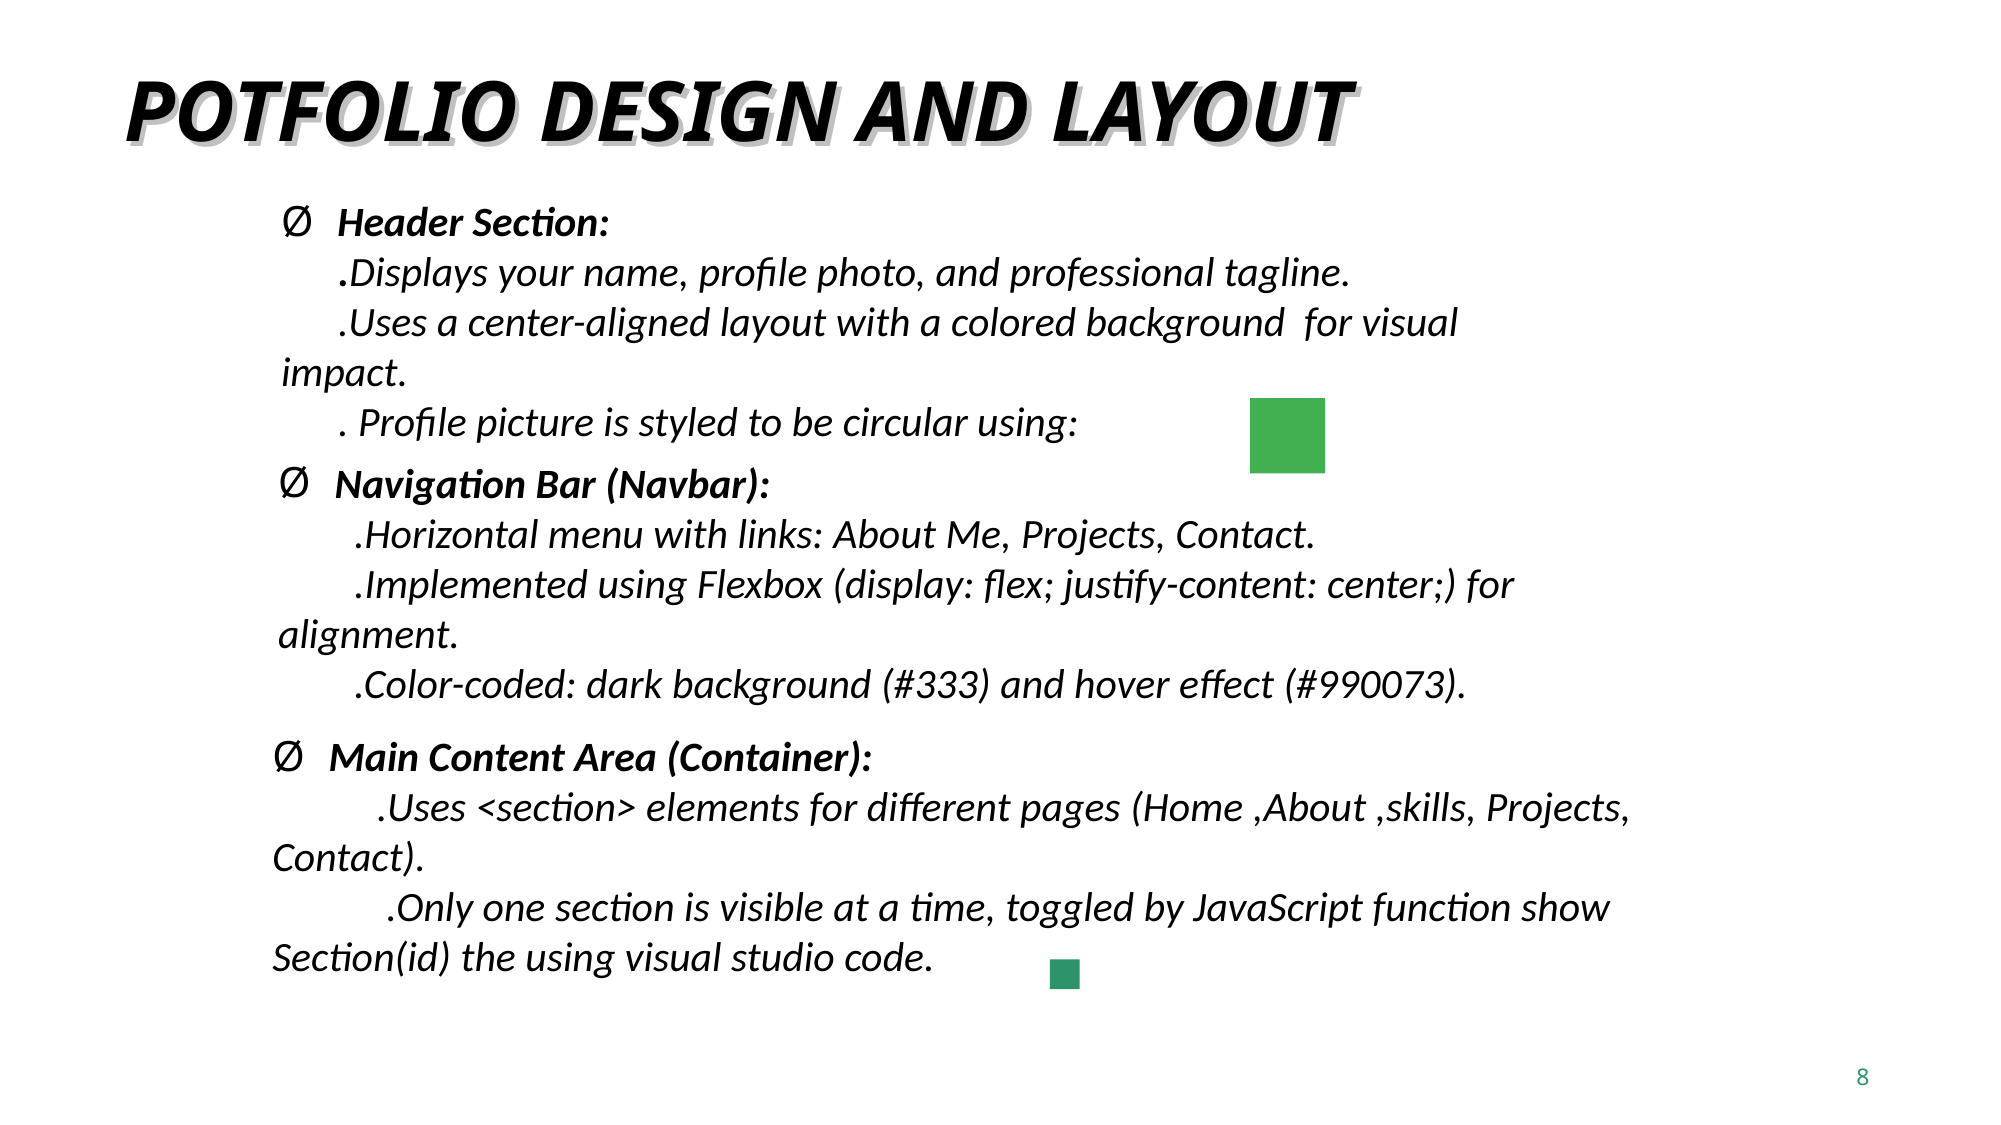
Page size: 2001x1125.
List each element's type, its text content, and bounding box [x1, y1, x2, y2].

text_box Main Content Area (Container): .Uses <section> elements for different pages (Home ,About ,skills, Projects, Contact). .Only one section is visible at a time, toggled by JavaScript function show Section(id) the using visual studio code. [257, 722, 1772, 990]
text_box Header Section: .Displays your name, profile photo, and professional tagline. .Uses a center-aligned layout with a colored background for visual impact. . Profile picture is styled to be circular using: [266, 187, 1545, 449]
text_box POTFOLIO DESIGN AND LAYOUT [122, 56, 1566, 160]
text_box 8 [1849, 1061, 1888, 1094]
text_box Navigation Bar (Navbar): .Horizontal menu with links: About Me, Projects, Contact. .Implemented using Flexbox (display: flex; justify-content: center;) for alignment. .Color-coded: dark background (#333) and hover effect (#990073). [263, 449, 1685, 717]
